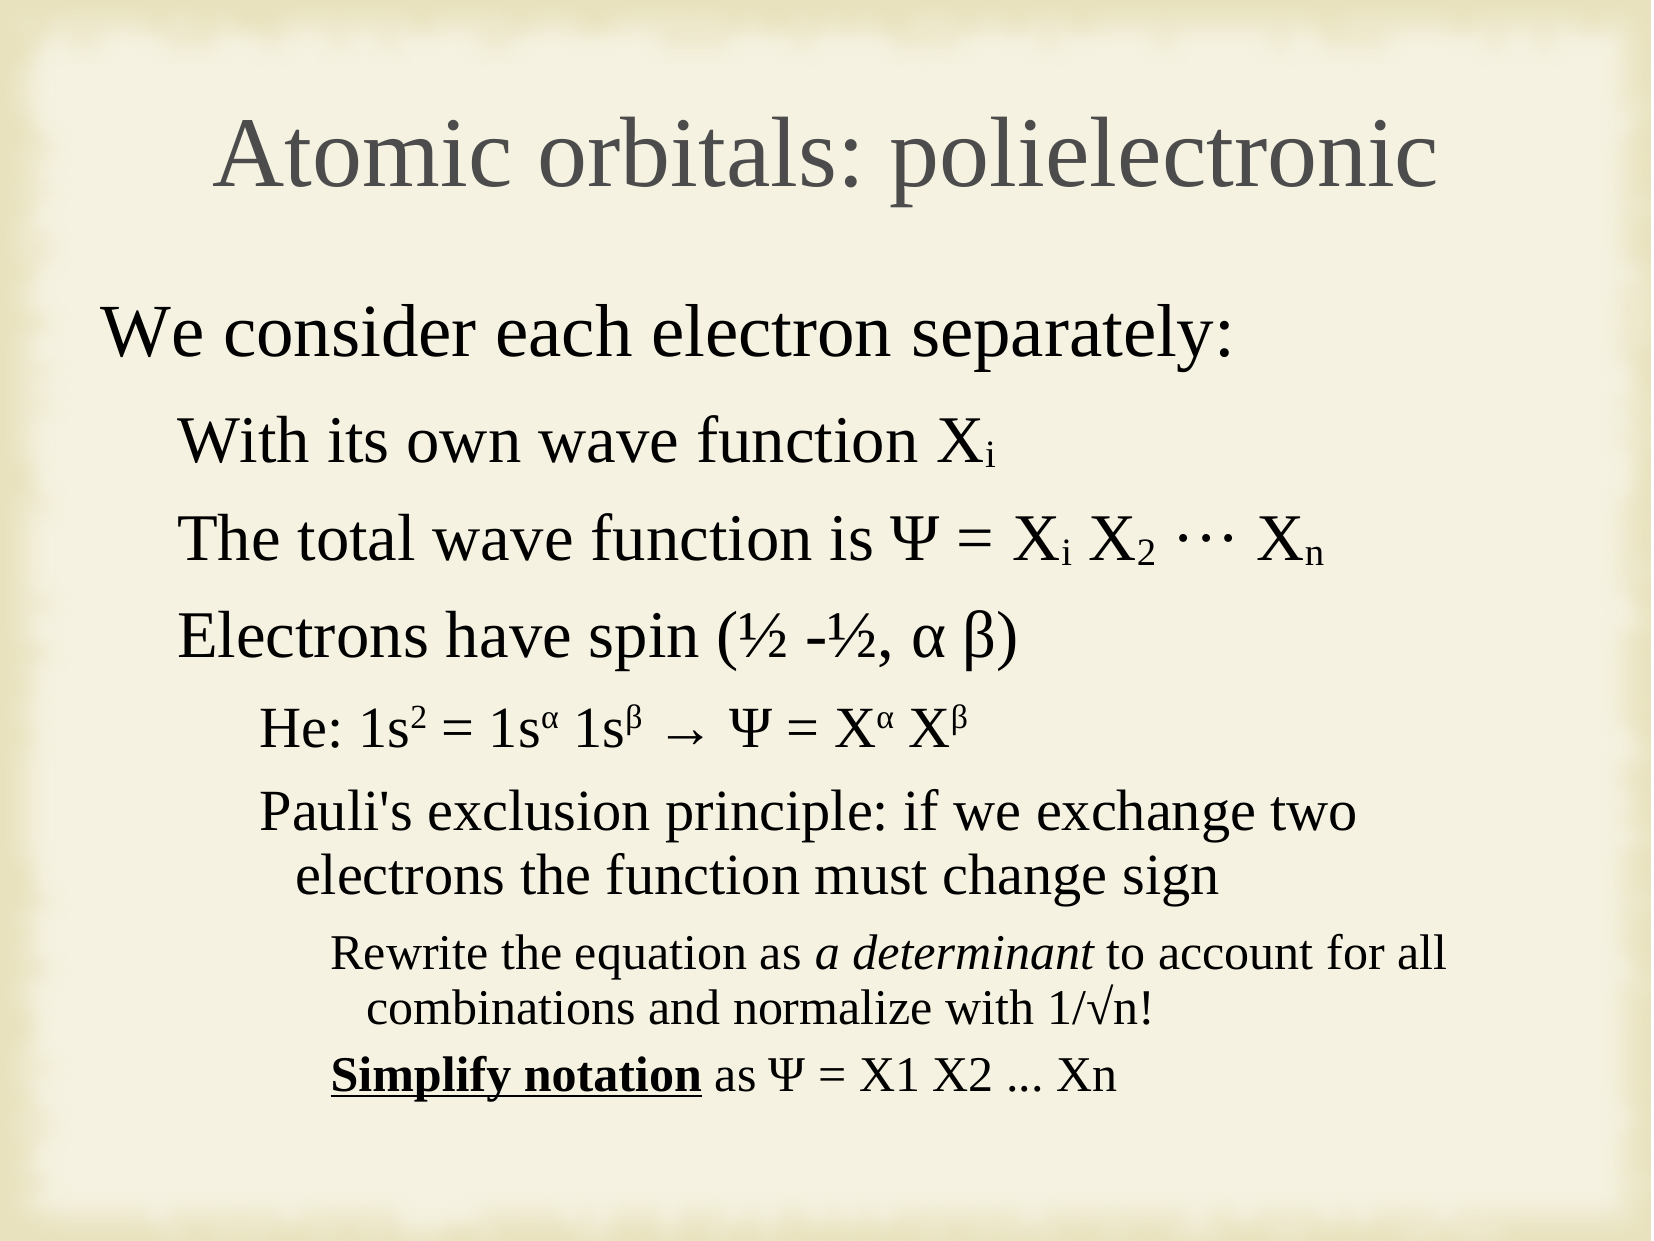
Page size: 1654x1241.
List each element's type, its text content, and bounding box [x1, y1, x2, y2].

title Atomic orbitals: polielectronic [82, 56, 1571, 250]
picture [0, 0, 1651, 1241]
list We consider each electron separately: With its own wave function Χi The total wave function is Ψ = Χi Χ2 ··· Χn Electrons have spin (½ -½, α β) He: 1s2 = 1sα 1sβ → Ψ = Χα Χβ Pauli's exclusion principle: if we exchange two electrons the function must change sign Rewrite the equation as a determinant to account for all combinations and normalize with 1/√n! Simplify notation as Ψ = Χ1 Χ2 ... Χn [82, 290, 1571, 1149]
